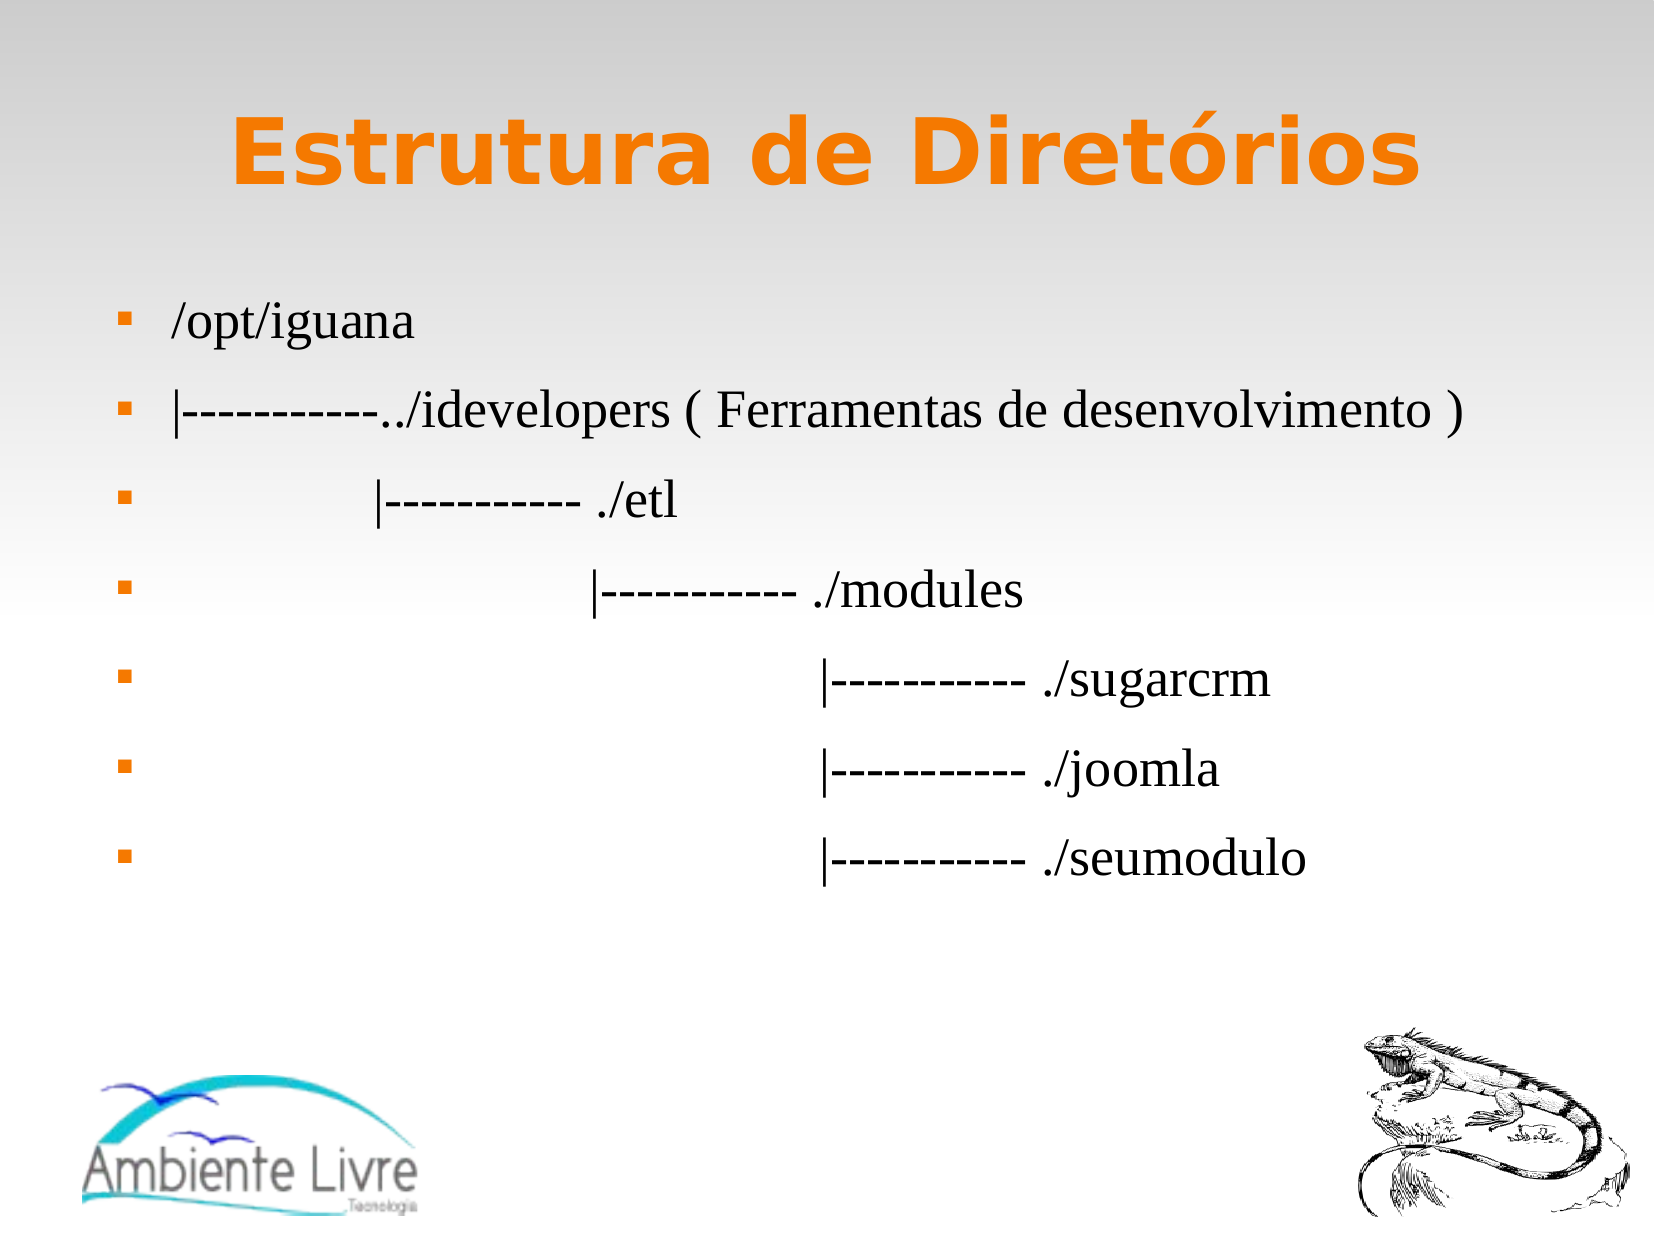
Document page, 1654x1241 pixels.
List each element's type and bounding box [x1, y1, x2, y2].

picture [82, 1075, 426, 1216]
picture [1358, 1027, 1630, 1217]
